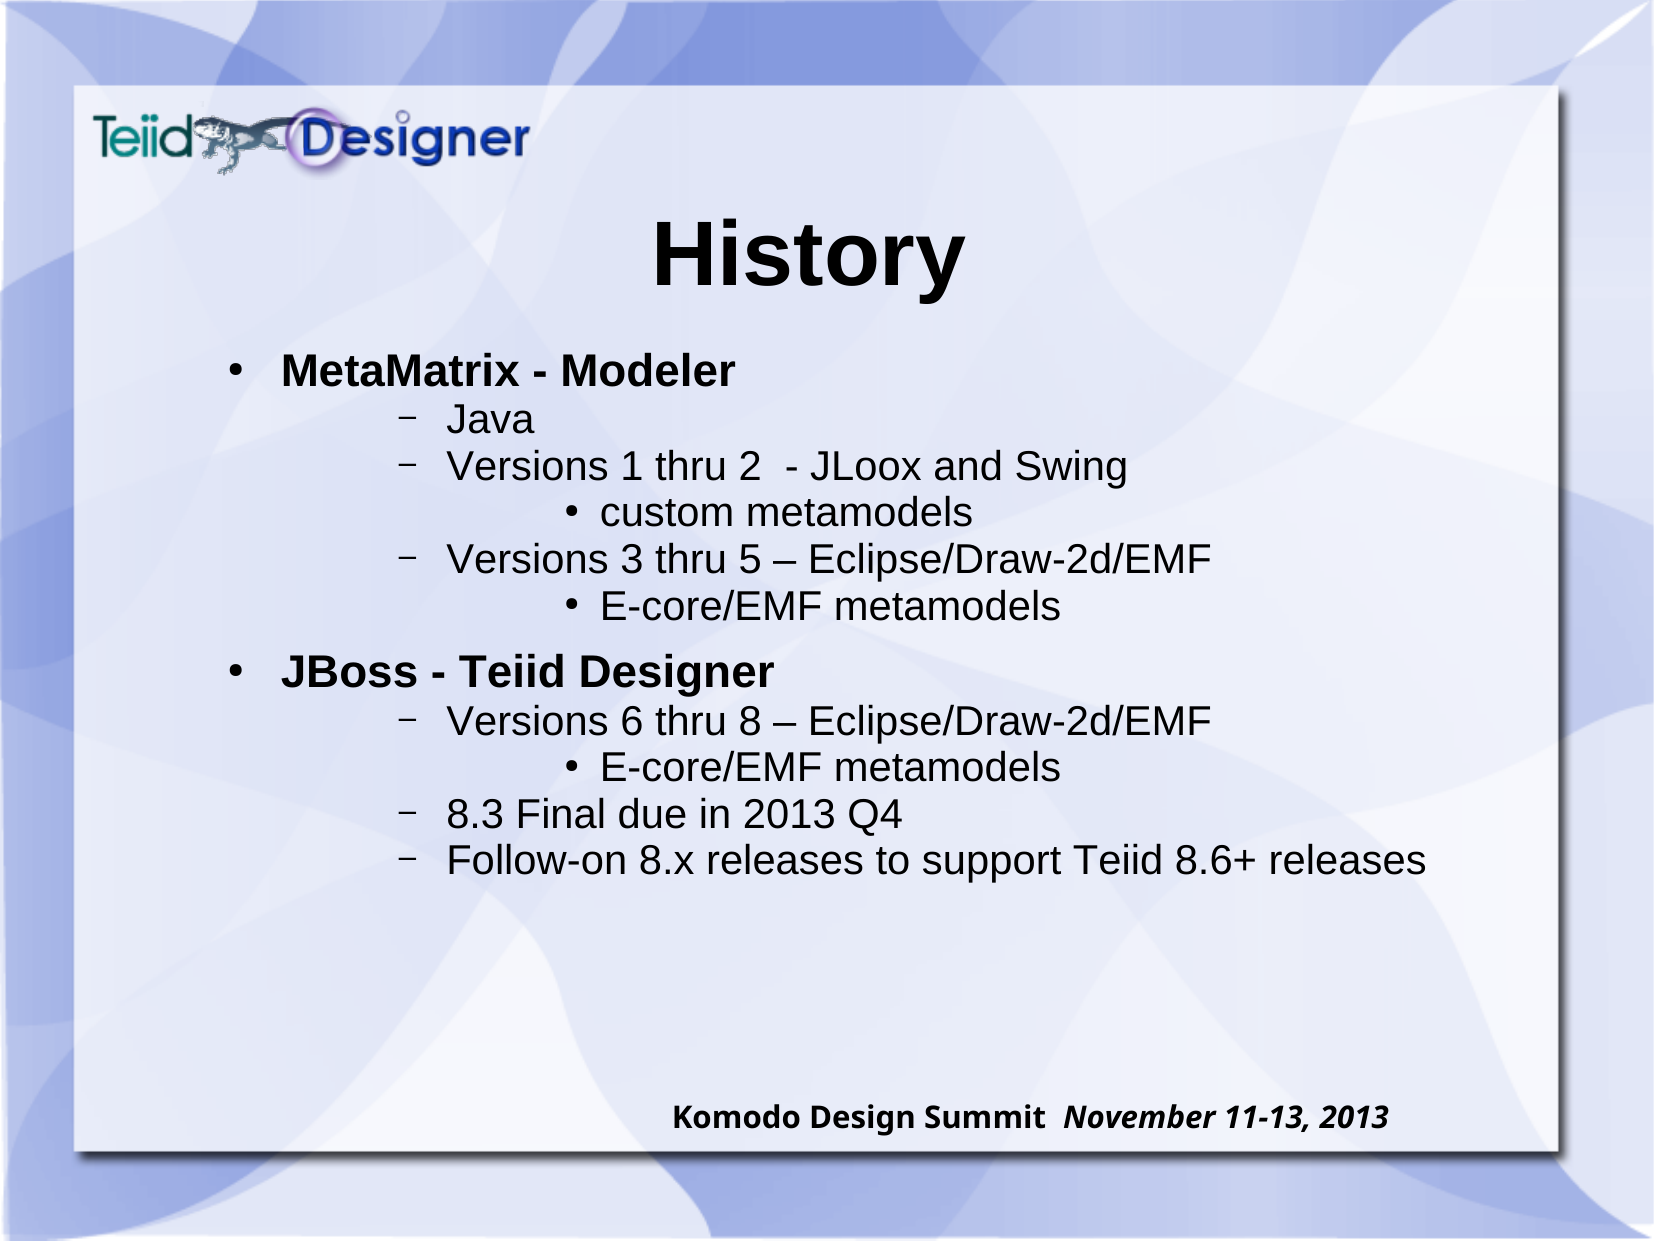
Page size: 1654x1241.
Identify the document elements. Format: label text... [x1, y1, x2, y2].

title History [82, 202, 1536, 306]
list MetaMatrix - Modeler Java Versions 1 thru 2 - JLoox and Swing custom metamodels Versions 3 thru 5 – Eclipse/Draw-2d/EMF E-core/EMF metamodels JBoss - Teiid Designer Versions 6 thru 8 – Eclipse/Draw-2d/EMF E-core/EMF metamodels 8.3 Final due in 2013 Q4 Follow-on 8.x releases to support Teiid 8.6+ releases [210, 345, 1486, 1023]
picture [0, 0, 1654, 1241]
